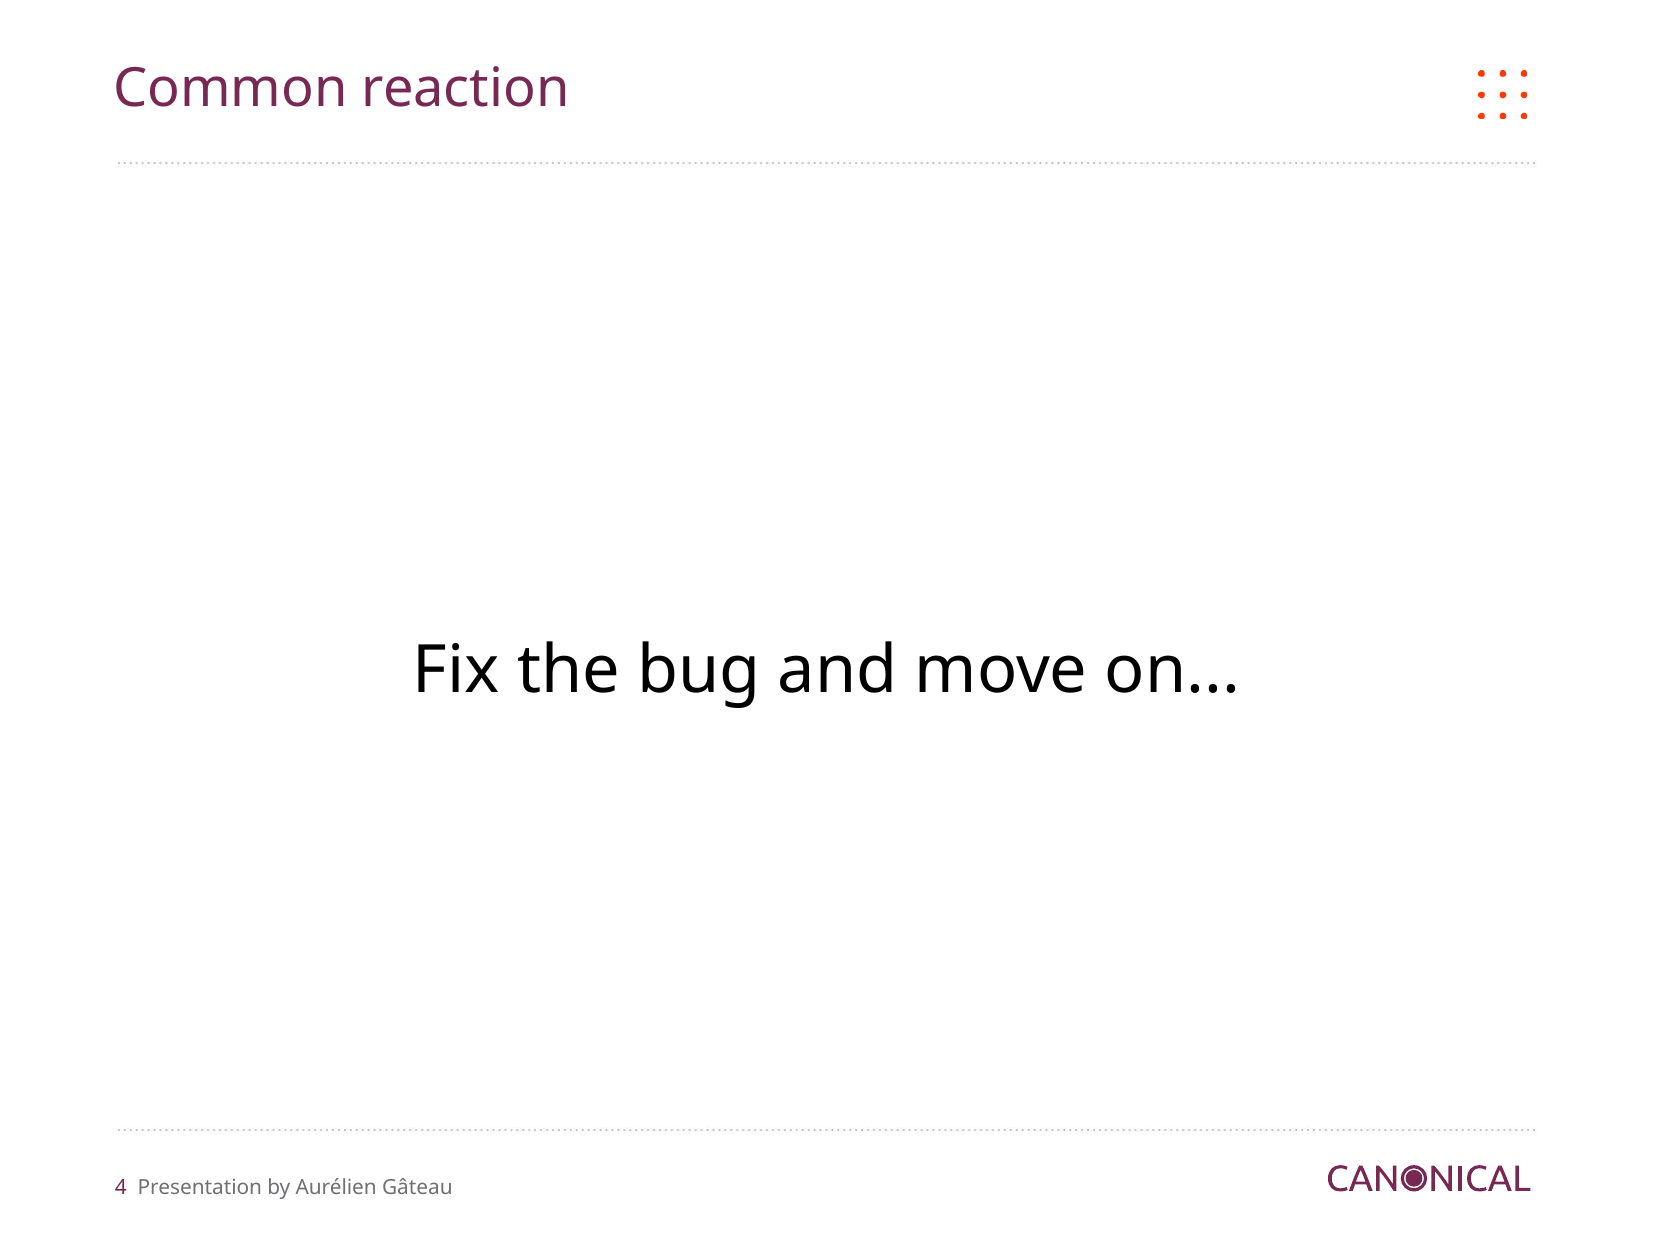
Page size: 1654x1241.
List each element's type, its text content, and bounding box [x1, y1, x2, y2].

title Common reaction [113, 64, 1382, 107]
subtitle Fix the bug and move on... [115, 256, 1540, 1076]
picture [116, 160, 1539, 168]
picture [116, 1128, 1539, 1135]
picture [1478, 70, 1527, 119]
